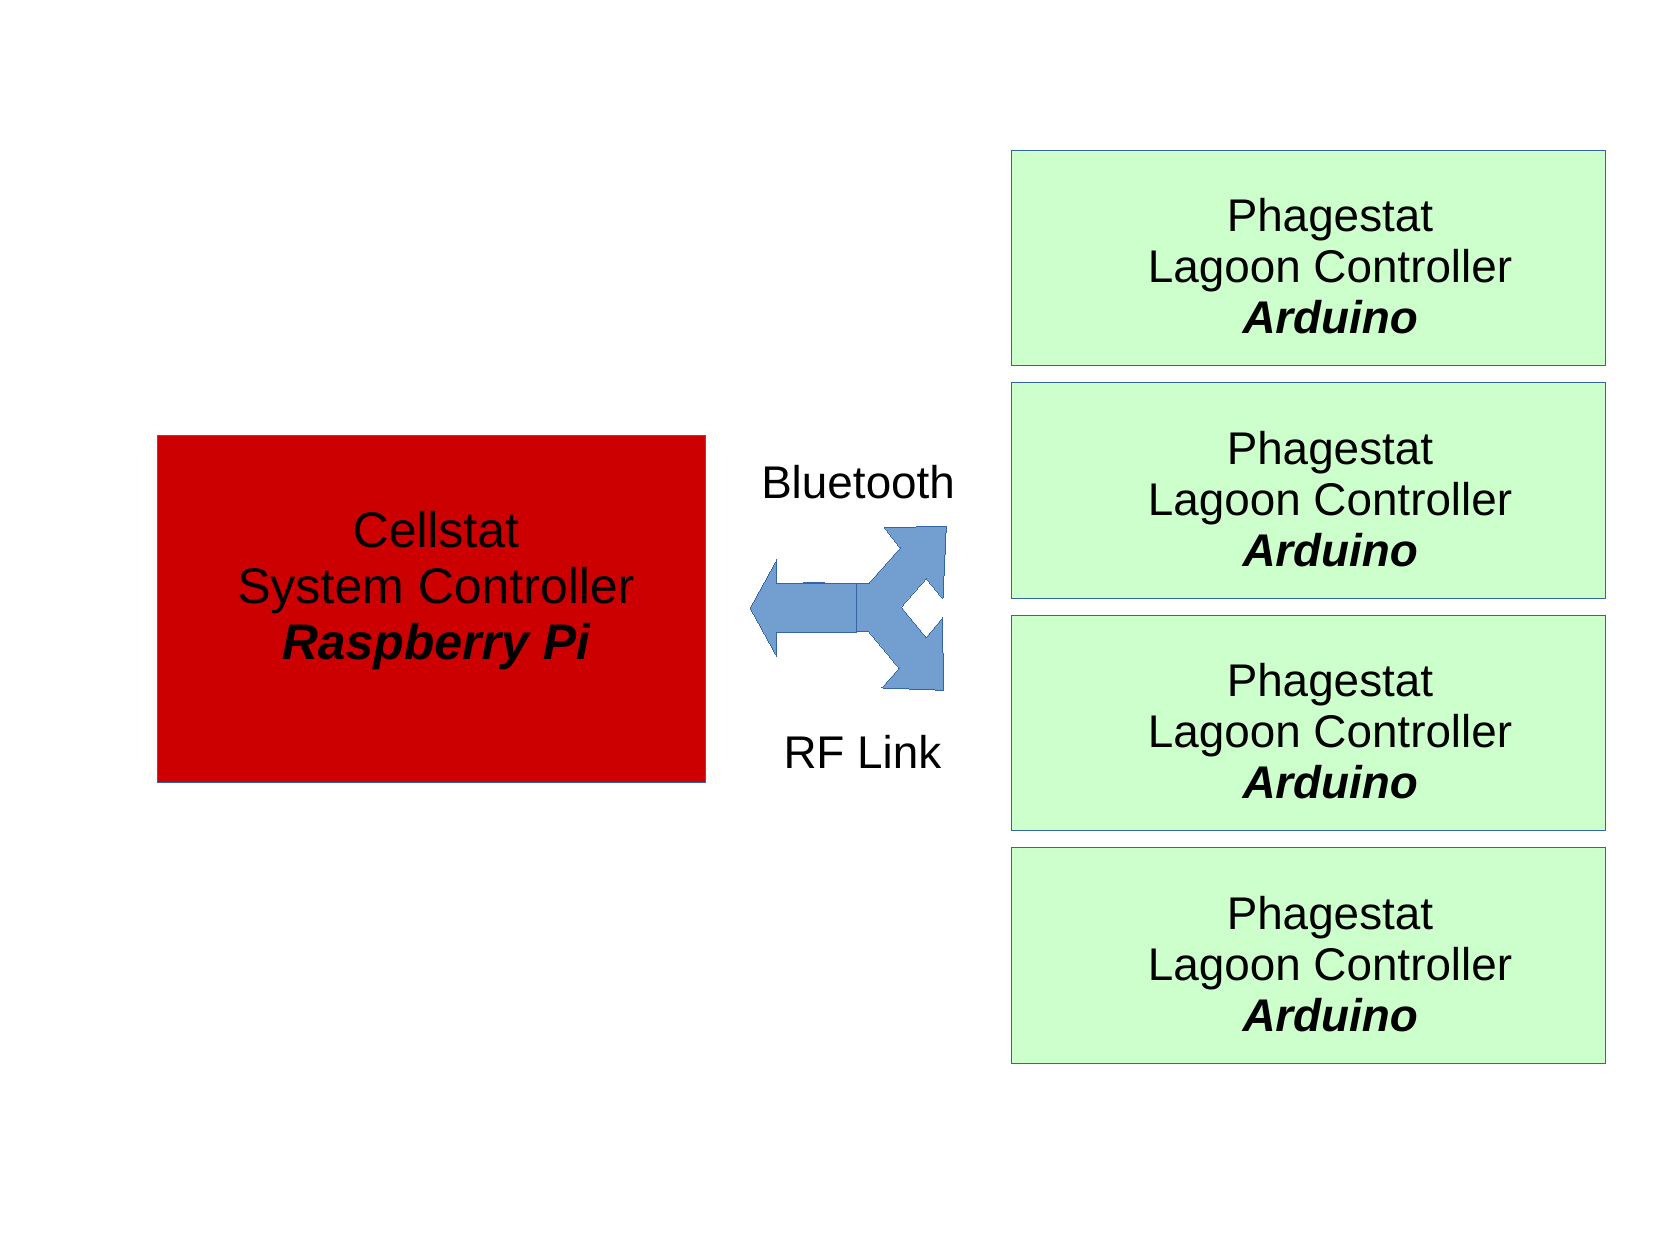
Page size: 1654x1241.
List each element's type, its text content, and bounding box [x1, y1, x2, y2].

text_box Phagestat Lagoon Controller Arduino [1074, 182, 1587, 382]
text_box [157, 435, 706, 783]
text_box Phagestat Lagoon Controller Arduino [1074, 647, 1587, 878]
text_box [1011, 847, 1606, 1064]
text_box Bluetooth [745, 450, 971, 579]
text_box [750, 526, 947, 691]
text_box RF Link [750, 720, 976, 810]
text_box Phagestat Lagoon Controller Arduino [1074, 880, 1587, 1111]
text_box Phagestat Lagoon Controller Arduino [1074, 415, 1587, 646]
text_box [1011, 615, 1606, 831]
text_box [1011, 150, 1606, 366]
text_box [1011, 382, 1606, 599]
text_box Cellstat System Controller Raspberry Pi [192, 495, 680, 791]
